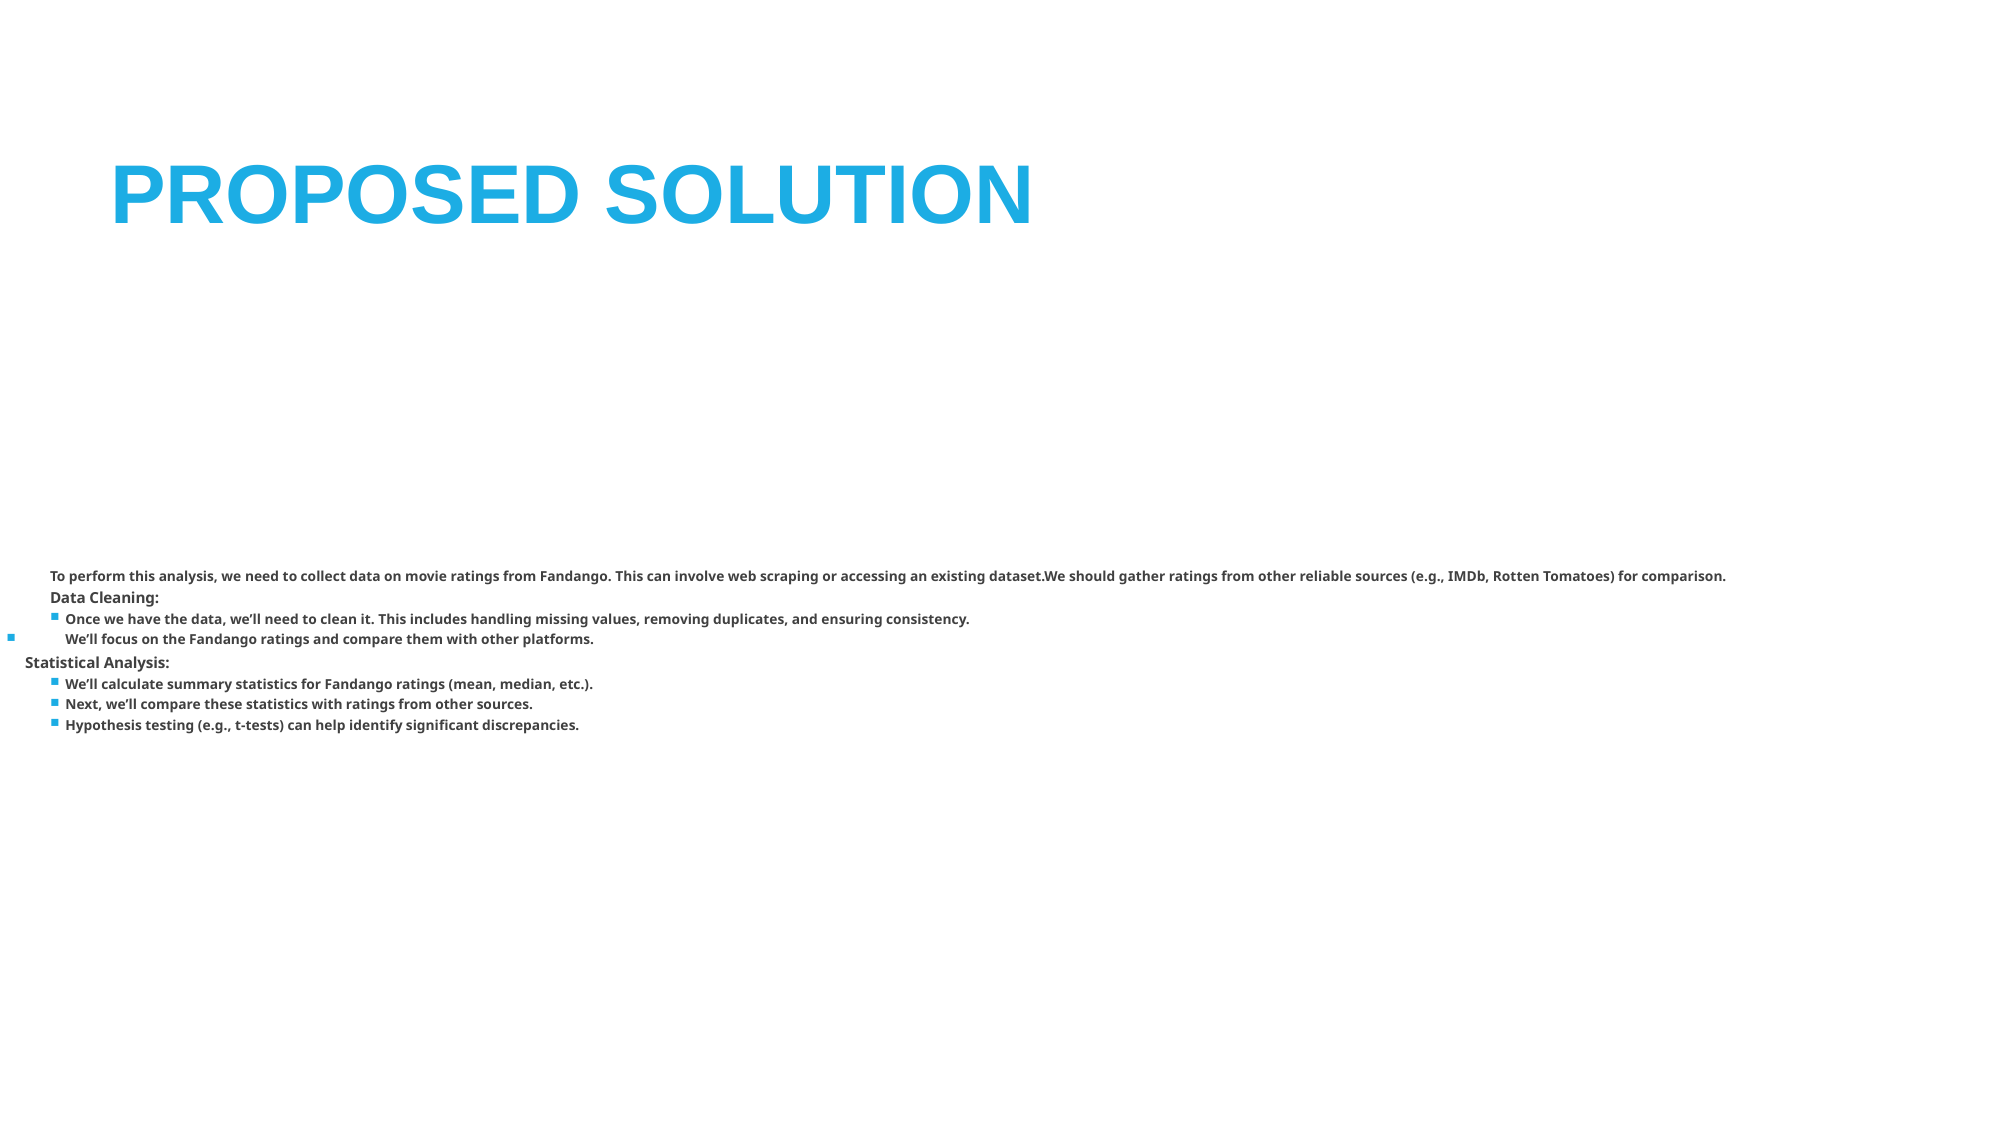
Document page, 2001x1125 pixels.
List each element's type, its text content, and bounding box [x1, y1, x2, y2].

title Proposed Solution [95, 132, 1905, 220]
list To perform this analysis, we need to collect data on movie ratings from Fandango. This can involve web scraping or accessing an existing dataset.We should gather ratings from other reliable sources (e.g., IMDb, Rotten Tomatoes) for comparison. Data Cleaning: Once we have the data, we’ll need to clean it. This includes handling missing values, removing duplicates, and ensuring consistency. We’ll focus on the Fandango ratings and compare them with other platforms. Statistical Analysis: We’ll calculate summary statistics for Fandango ratings (mean, median, etc.). Next, we’ll compare these statistics with ratings from other sources. Hypothesis testing (e.g., t-tests) can help identify significant discrepancies. [0, 539, 2000, 763]
